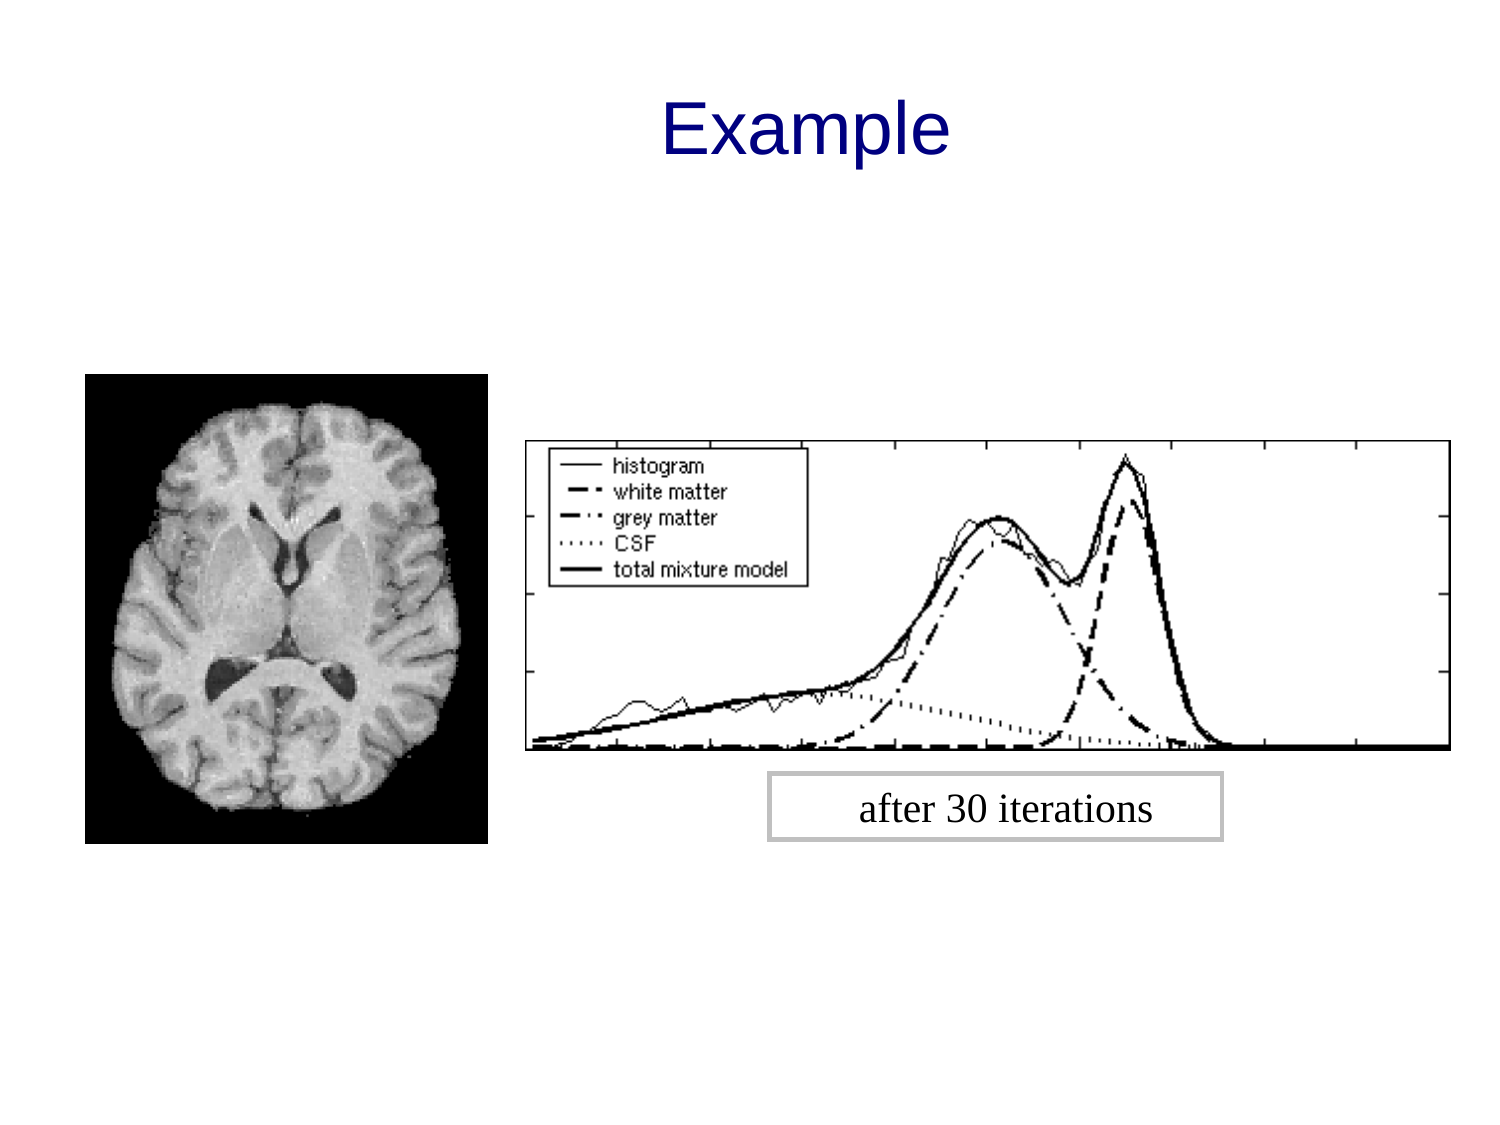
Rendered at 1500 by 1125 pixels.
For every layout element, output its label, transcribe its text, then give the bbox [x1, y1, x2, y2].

picture [525, 440, 1451, 751]
title Example [149, 65, 1463, 179]
text_box after 30 iterations [769, 773, 1222, 840]
picture [85, 374, 488, 845]
